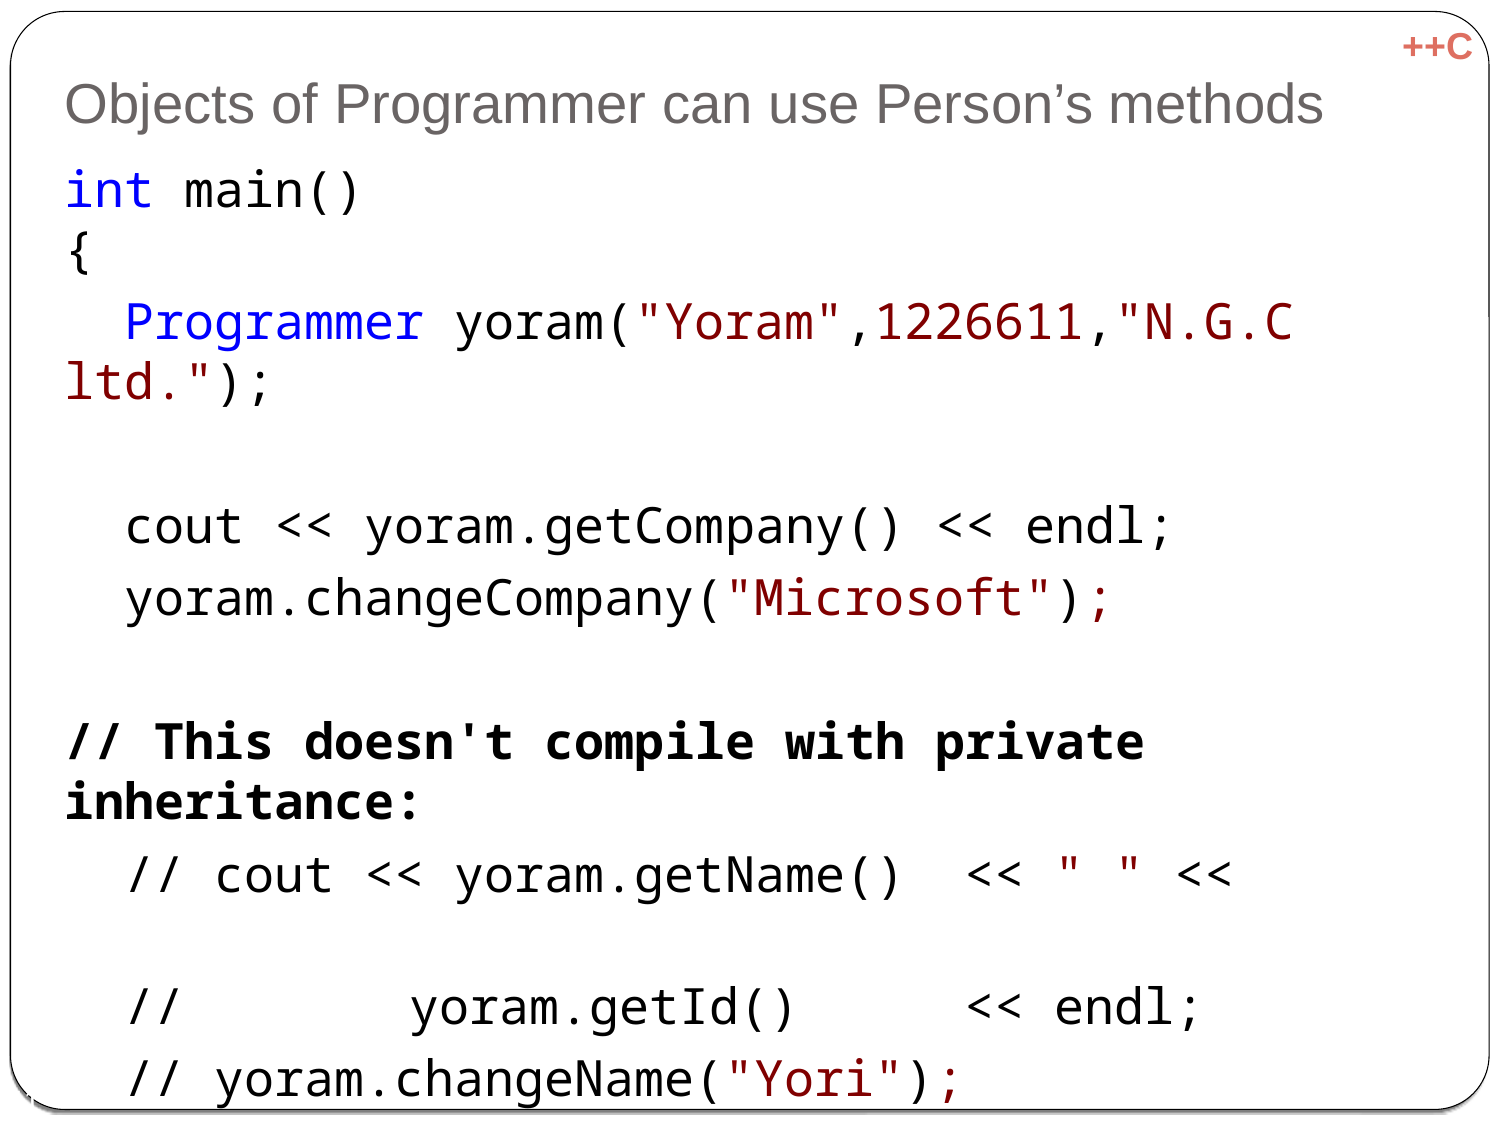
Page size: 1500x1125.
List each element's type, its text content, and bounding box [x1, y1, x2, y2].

slide_number <number> [0, 1074, 50, 1125]
title Objects of Programmer can use Person’s methods [50, 45, 1450, 149]
list int main() { Programmer yoram("Yoram",1226611,"N.G.C ltd."); cout << yoram.getCompany() << endl; yoram.changeCompany("Microsoft"); // This doesn't compile with private inheritance: // cout << yoram.getName() << " " << // yoram.getId() << endl; // yoram.changeName("Yori"); // yoram.changeId(2266110); // yoram.Person::changeId(2266110); } [50, 149, 1450, 1088]
